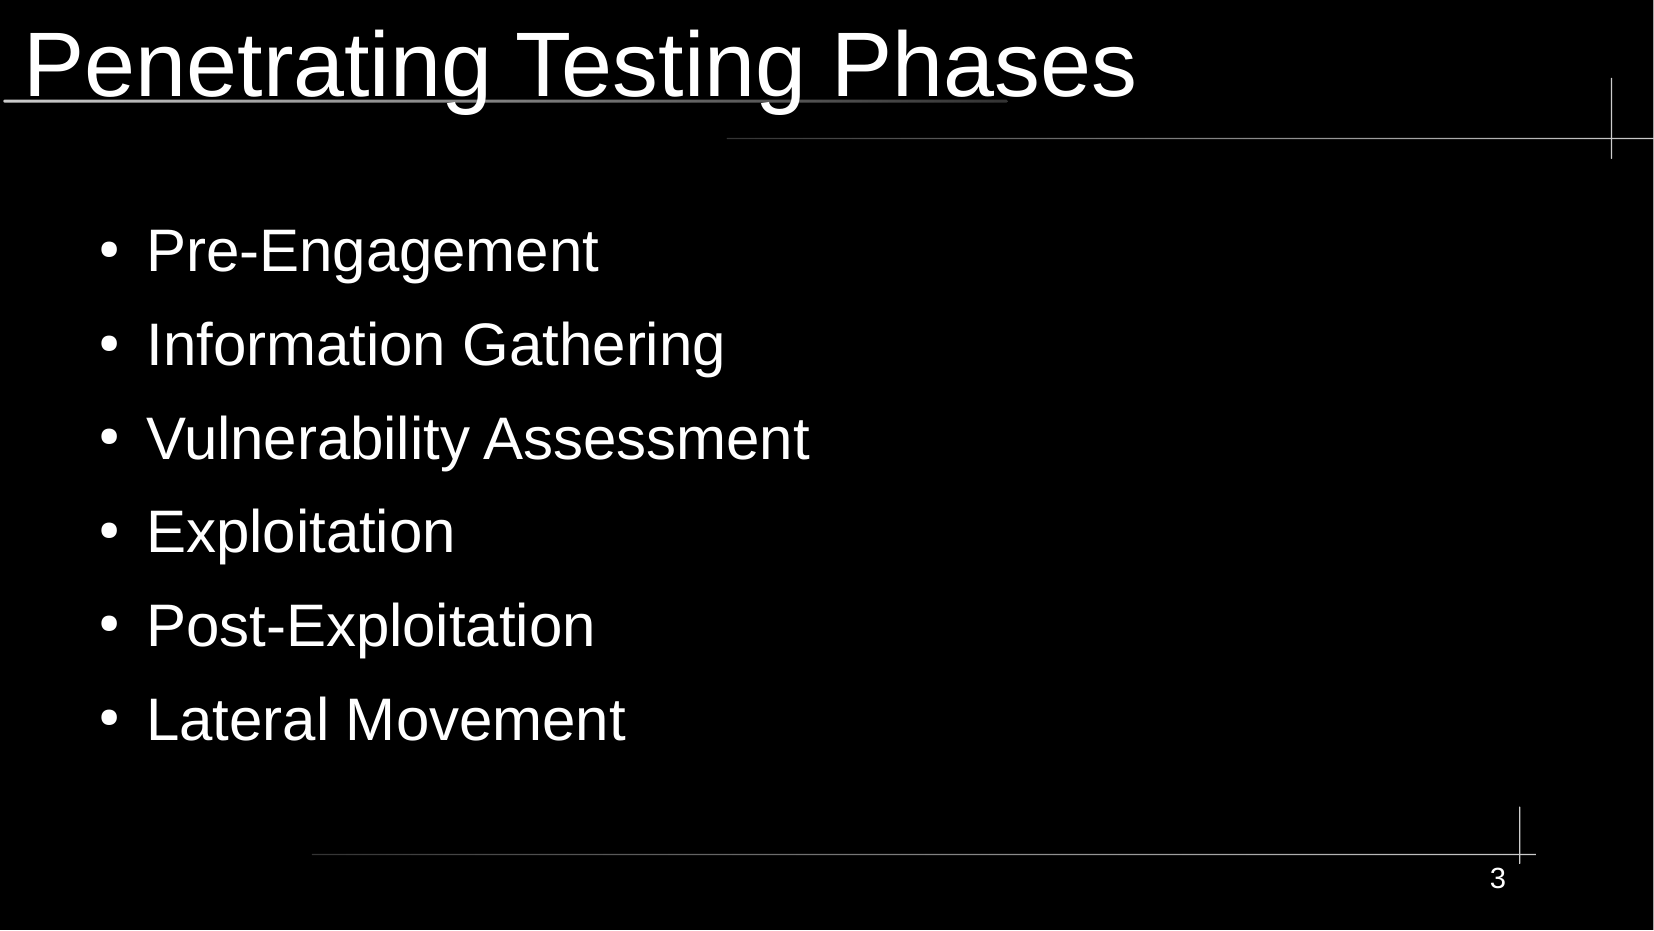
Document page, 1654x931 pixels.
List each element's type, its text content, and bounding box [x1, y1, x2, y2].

title Penetrating Testing Phases [23, 11, 1589, 119]
list Pre-Engagement Information Gathering Vulnerability Assessment Exploitation Post-Exploitation Lateral Movement [82, 217, 1571, 758]
